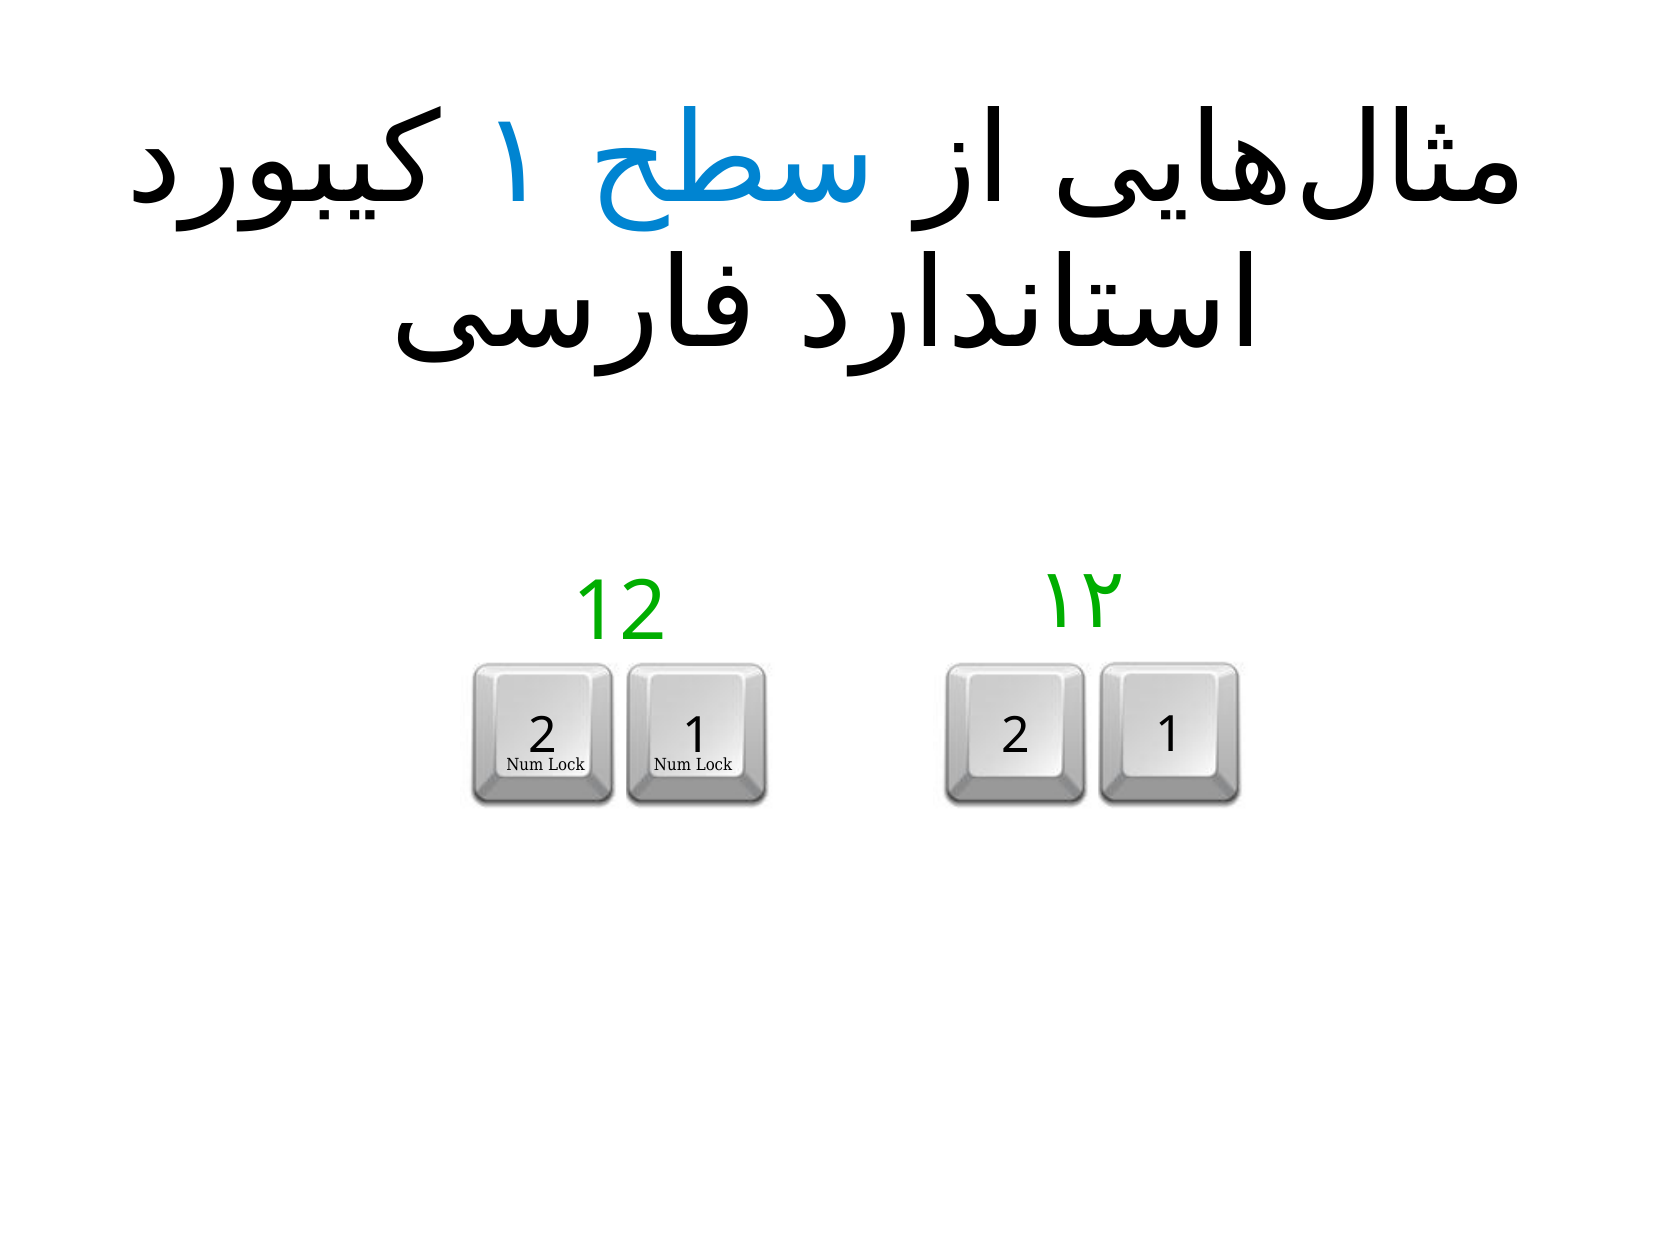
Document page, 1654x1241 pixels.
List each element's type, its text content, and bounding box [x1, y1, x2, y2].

text_box Num Lock [417, 747, 565, 821]
picture [460, 650, 779, 747]
text_box Num Lock [565, 747, 821, 821]
text_box ‍12 [531, 543, 709, 656]
text_box مثال‌هایی از سطح ۱ کیبورد استاندارد فارسی [82, 49, 1572, 526]
text_box ۱۲ [992, 543, 1170, 656]
picture [933, 649, 1252, 815]
